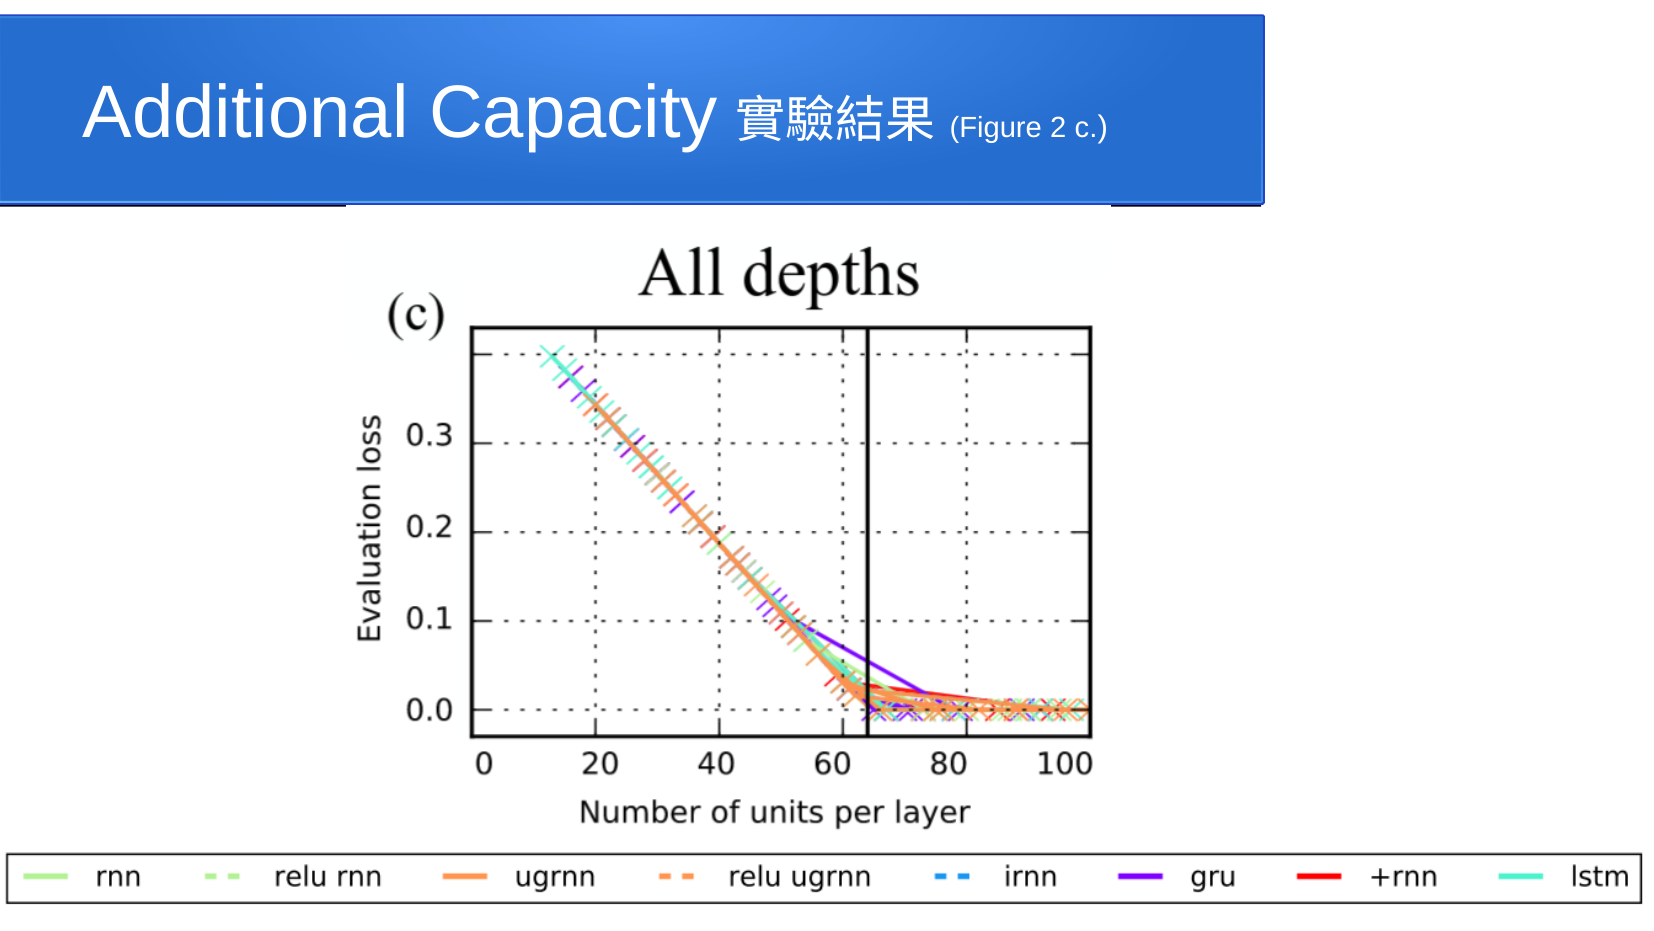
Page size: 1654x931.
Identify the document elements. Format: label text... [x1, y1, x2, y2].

picture [0, 205, 1654, 916]
title Additional Capacity實驗結果(Figure 2 c.) [82, 35, 1235, 189]
